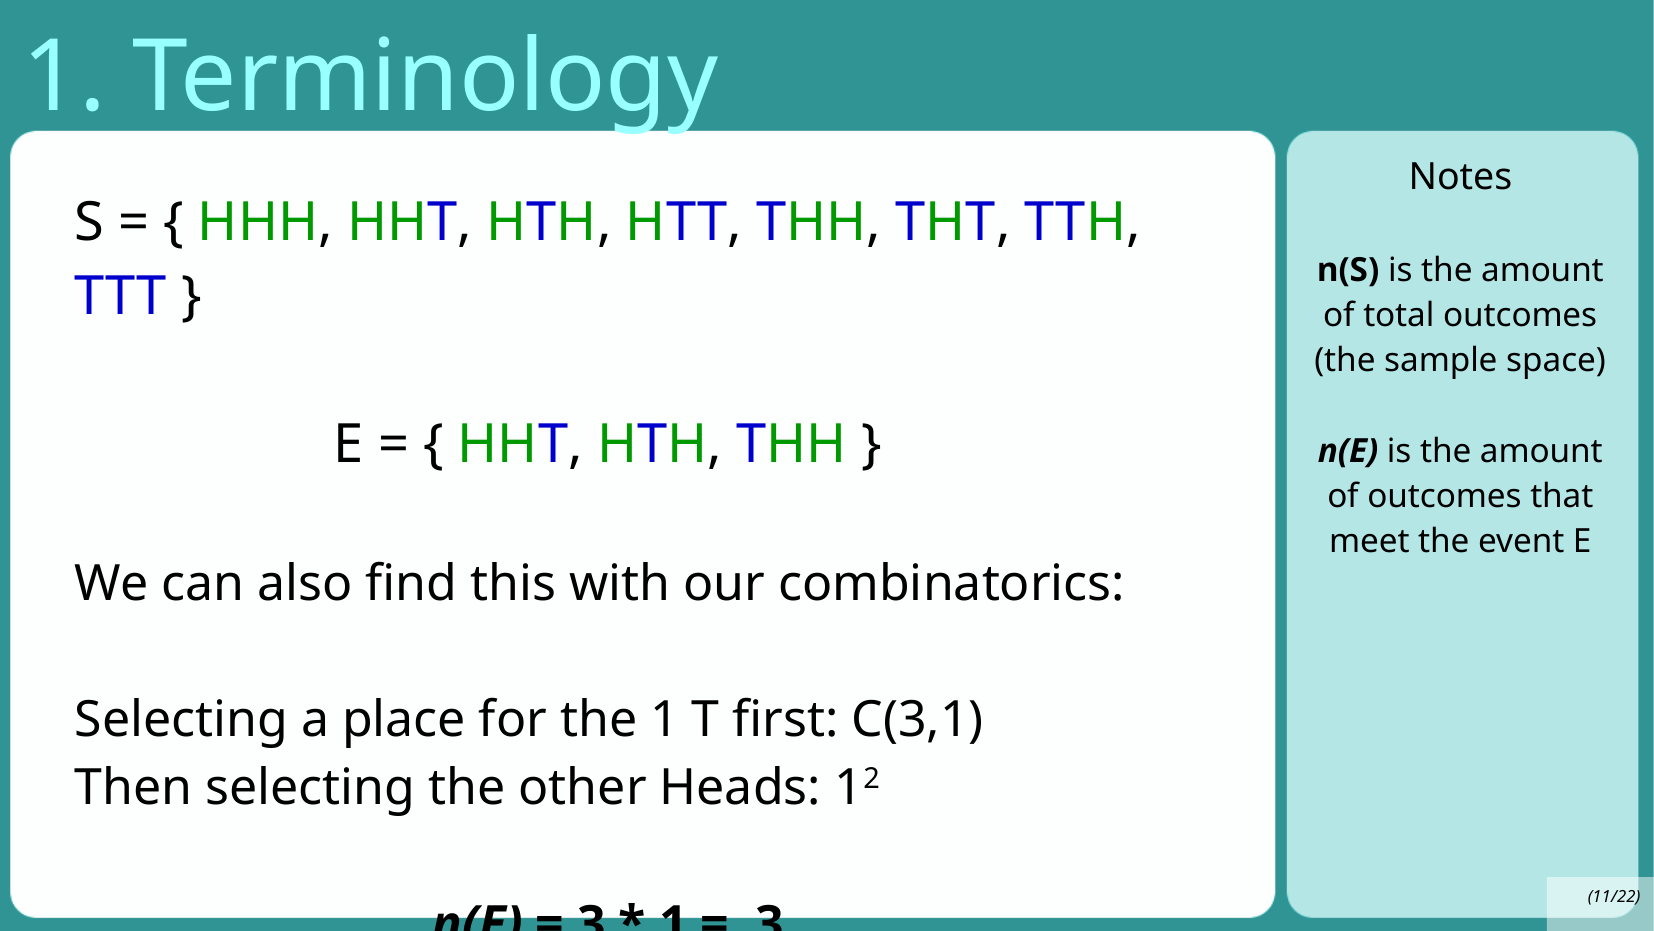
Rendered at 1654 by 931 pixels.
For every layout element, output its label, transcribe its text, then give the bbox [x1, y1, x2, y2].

picture [441, 919, 451, 931]
picture [0, 0, 1654, 931]
text_box (<number>/22) [1546, 877, 1654, 931]
text_box S = { HHH, HHT, HTH, HTT, THH, THT, TTH, TTT } E = { HHT, HTH, THH } We can also find this with our combinatorics: Selecting a place for the 1 T first: C(3,1) Then selecting the other Heads: 12 n(E) = 3 * 1 = 3 [74, 182, 1244, 761]
title 1. Terminology [22, 13, 1511, 130]
text_box Notes n(S) is the amount of total outcomes (the sample space) n(E) is the amount of outcomes that meet the event E [1290, 141, 1631, 661]
